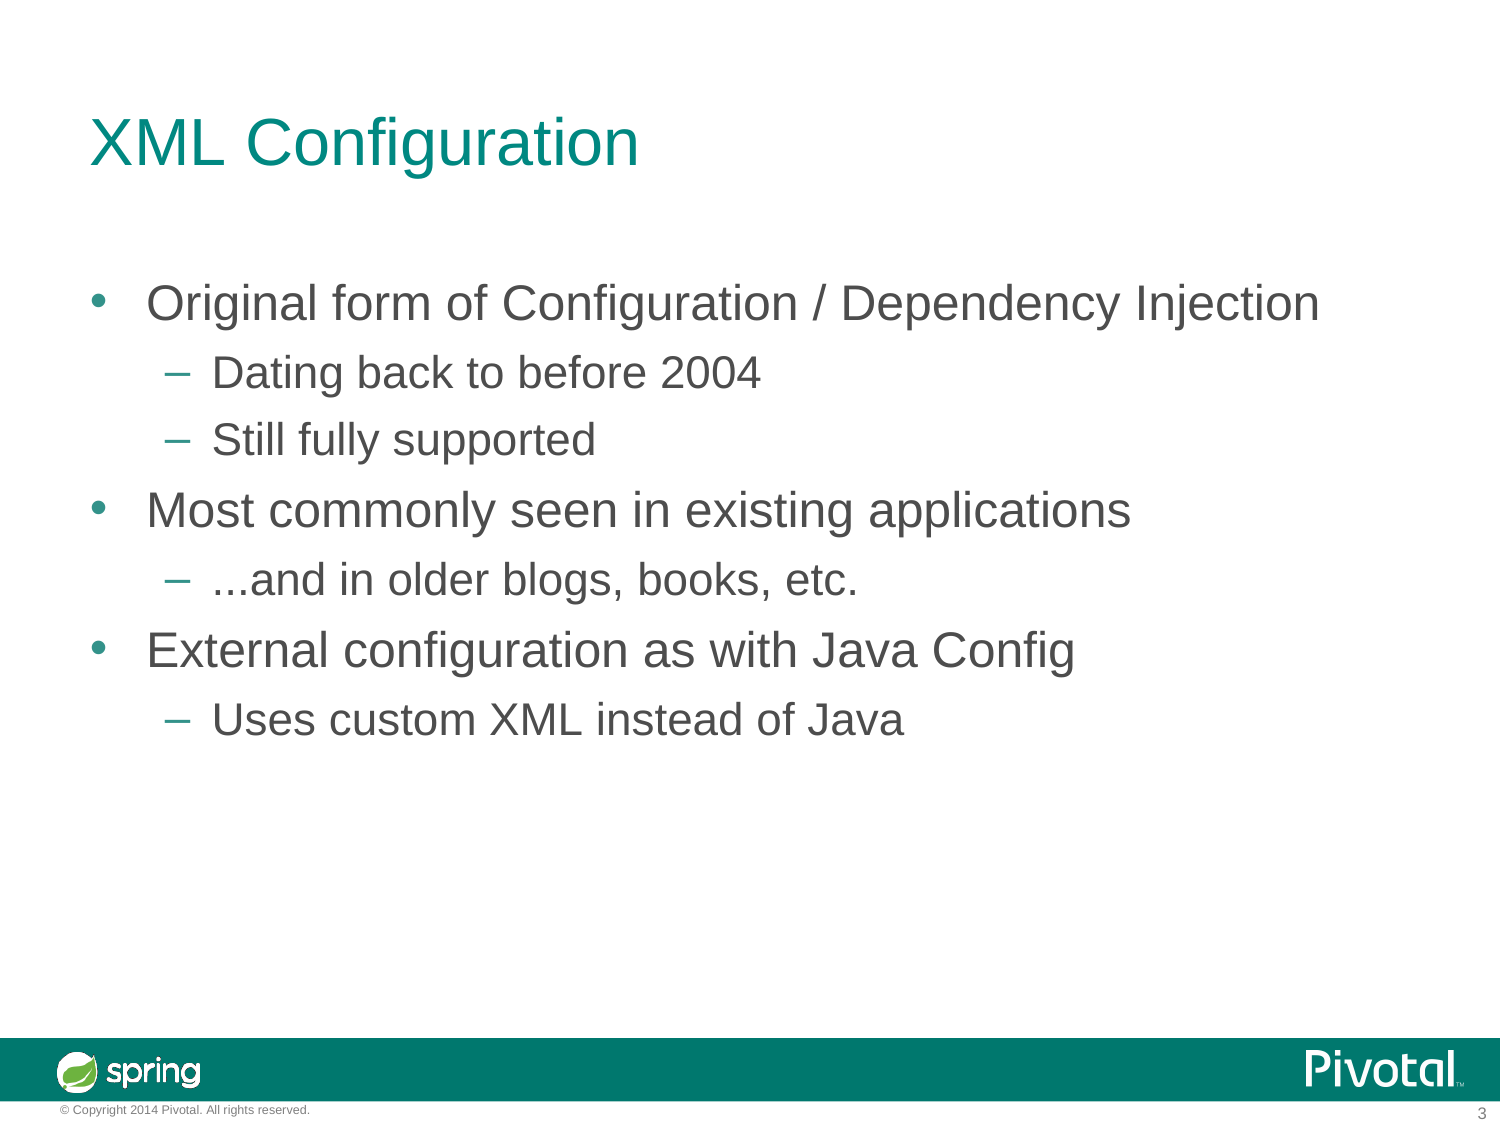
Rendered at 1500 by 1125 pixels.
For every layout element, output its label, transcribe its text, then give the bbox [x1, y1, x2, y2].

picture [1306, 1050, 1464, 1087]
list Original form of Configuration / Dependency Injection Dating back to before 2004 Still fully supported Most commonly seen in existing applications ...and in older blogs, books, etc. External configuration as with Java Config Uses custom XML instead of Java [75, 262, 1426, 1005]
picture [32, 1041, 210, 1103]
title XML Configuration [75, 45, 1426, 233]
